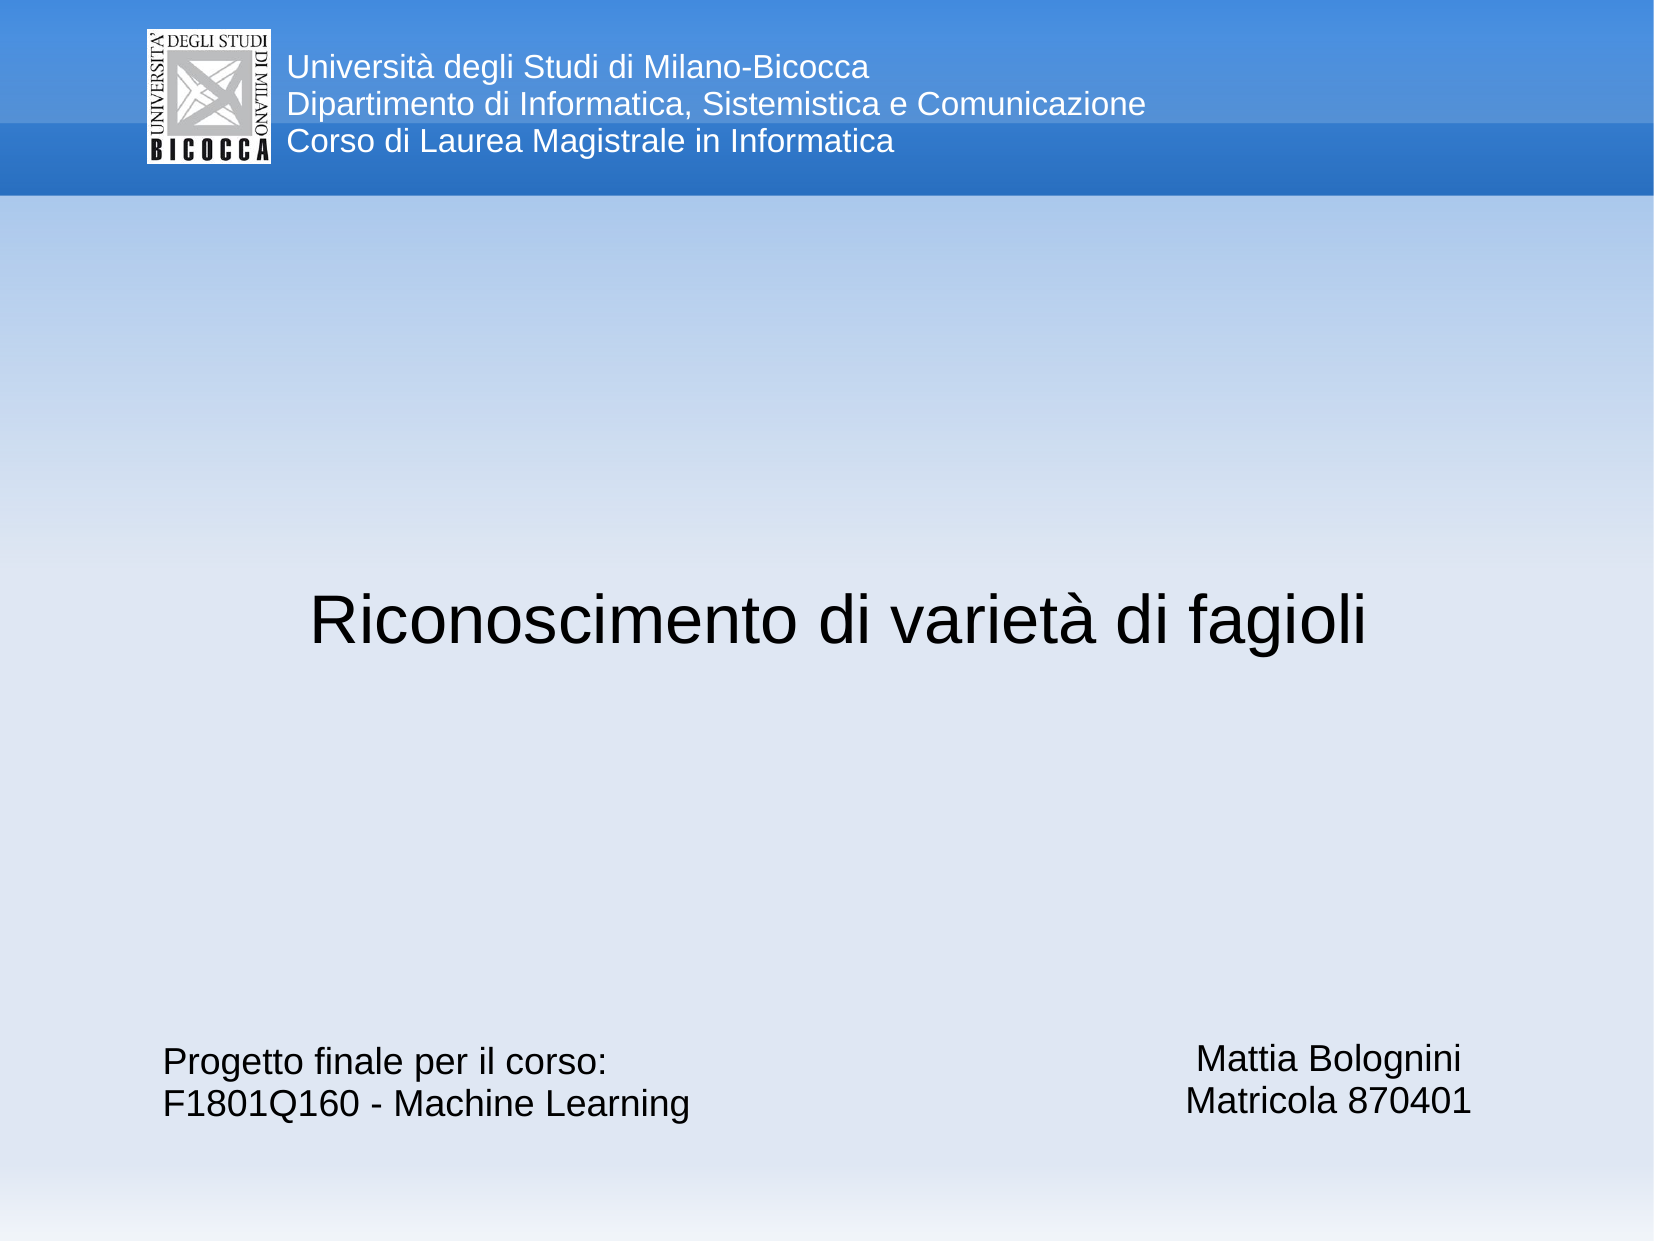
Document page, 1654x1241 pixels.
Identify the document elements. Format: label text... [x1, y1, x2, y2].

text_box Mattia Bolognini Matricola 870401 [1151, 1030, 1506, 1123]
picture [0, 0, 1654, 1241]
text_box Università degli Studi di Milano-Bicocca Dipartimento di Informatica, Sistemistica e Comunicazione Corso di Laurea Magistrale in Informatica [253, 41, 1267, 168]
text_box Progetto finale per il corso: F1801Q160 - Machine Learning [147, 1033, 707, 1124]
text_box Riconoscimento di varietà di fagioli [295, 573, 1388, 709]
